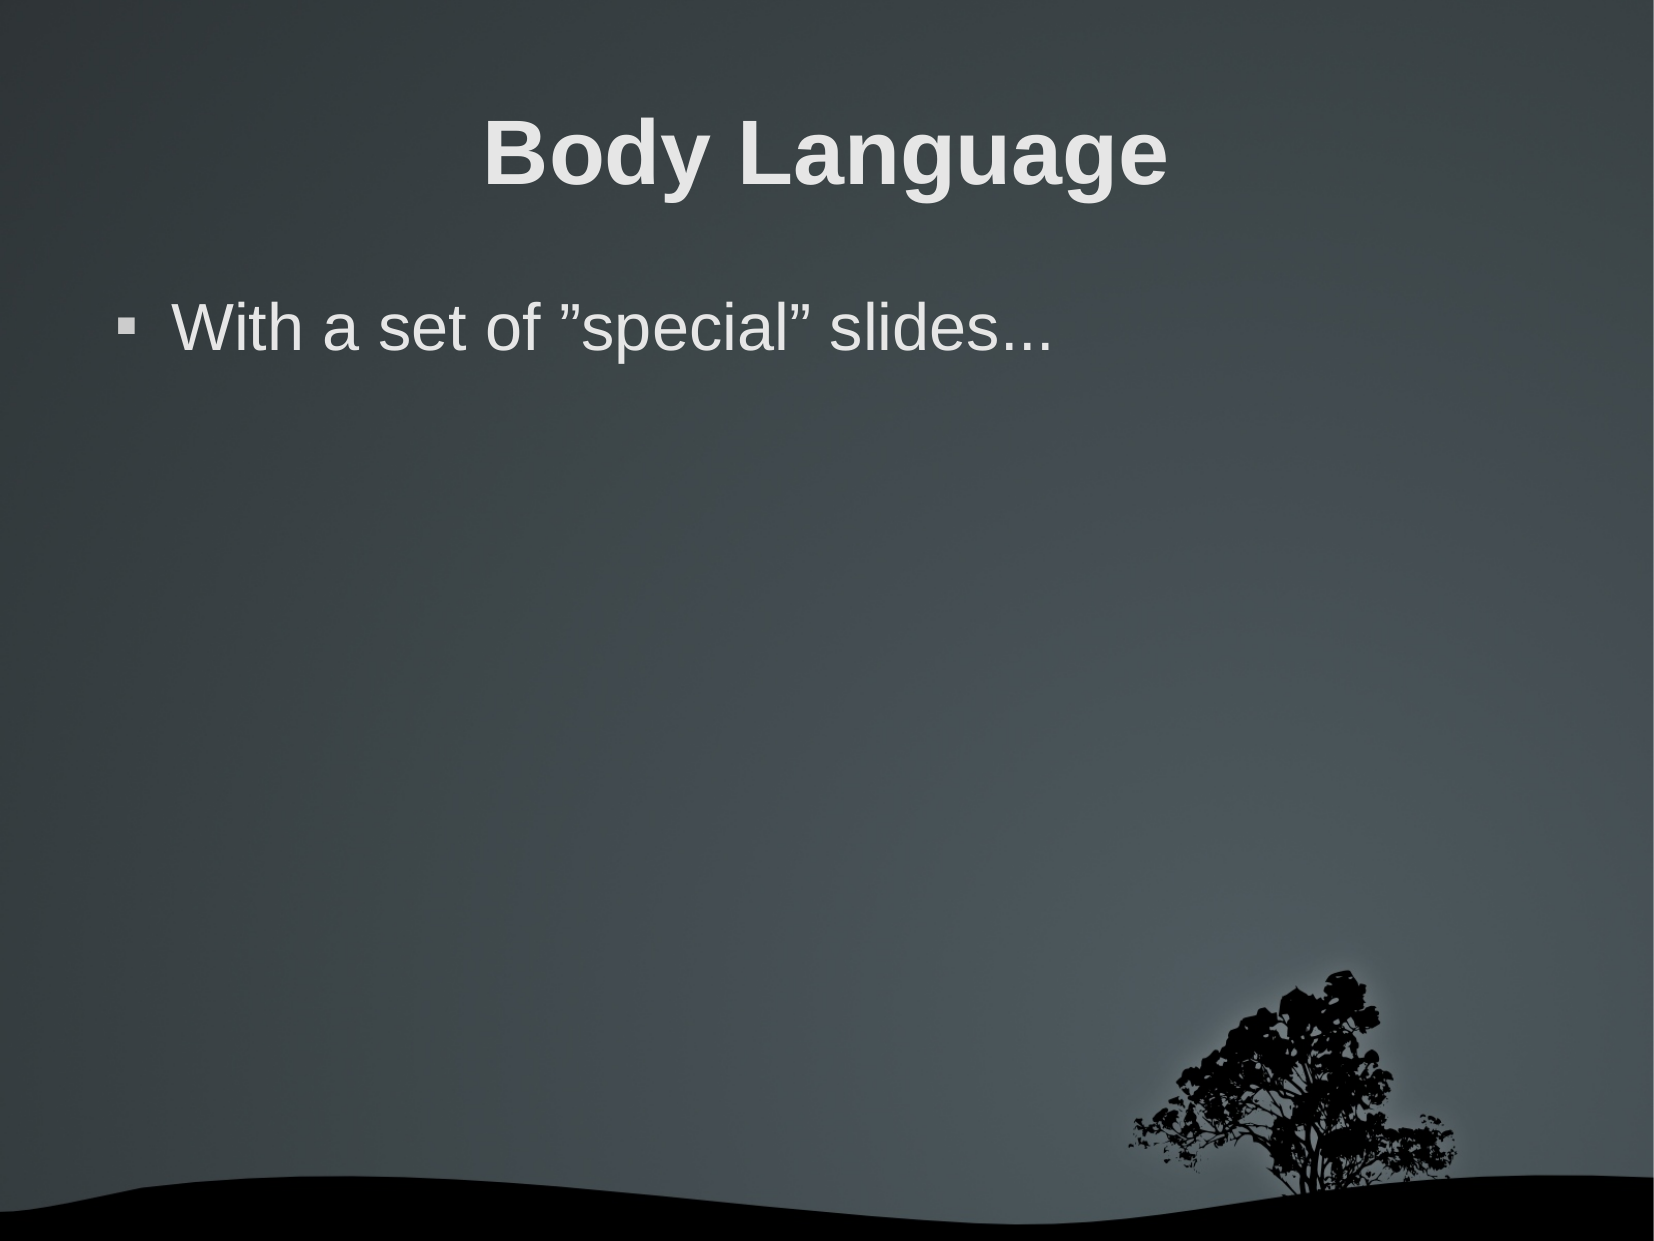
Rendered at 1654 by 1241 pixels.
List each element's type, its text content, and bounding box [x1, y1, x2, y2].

picture [0, 0, 1654, 1241]
title Body Language [82, 49, 1571, 257]
list With a set of ”special” slides... [82, 290, 1571, 1094]
